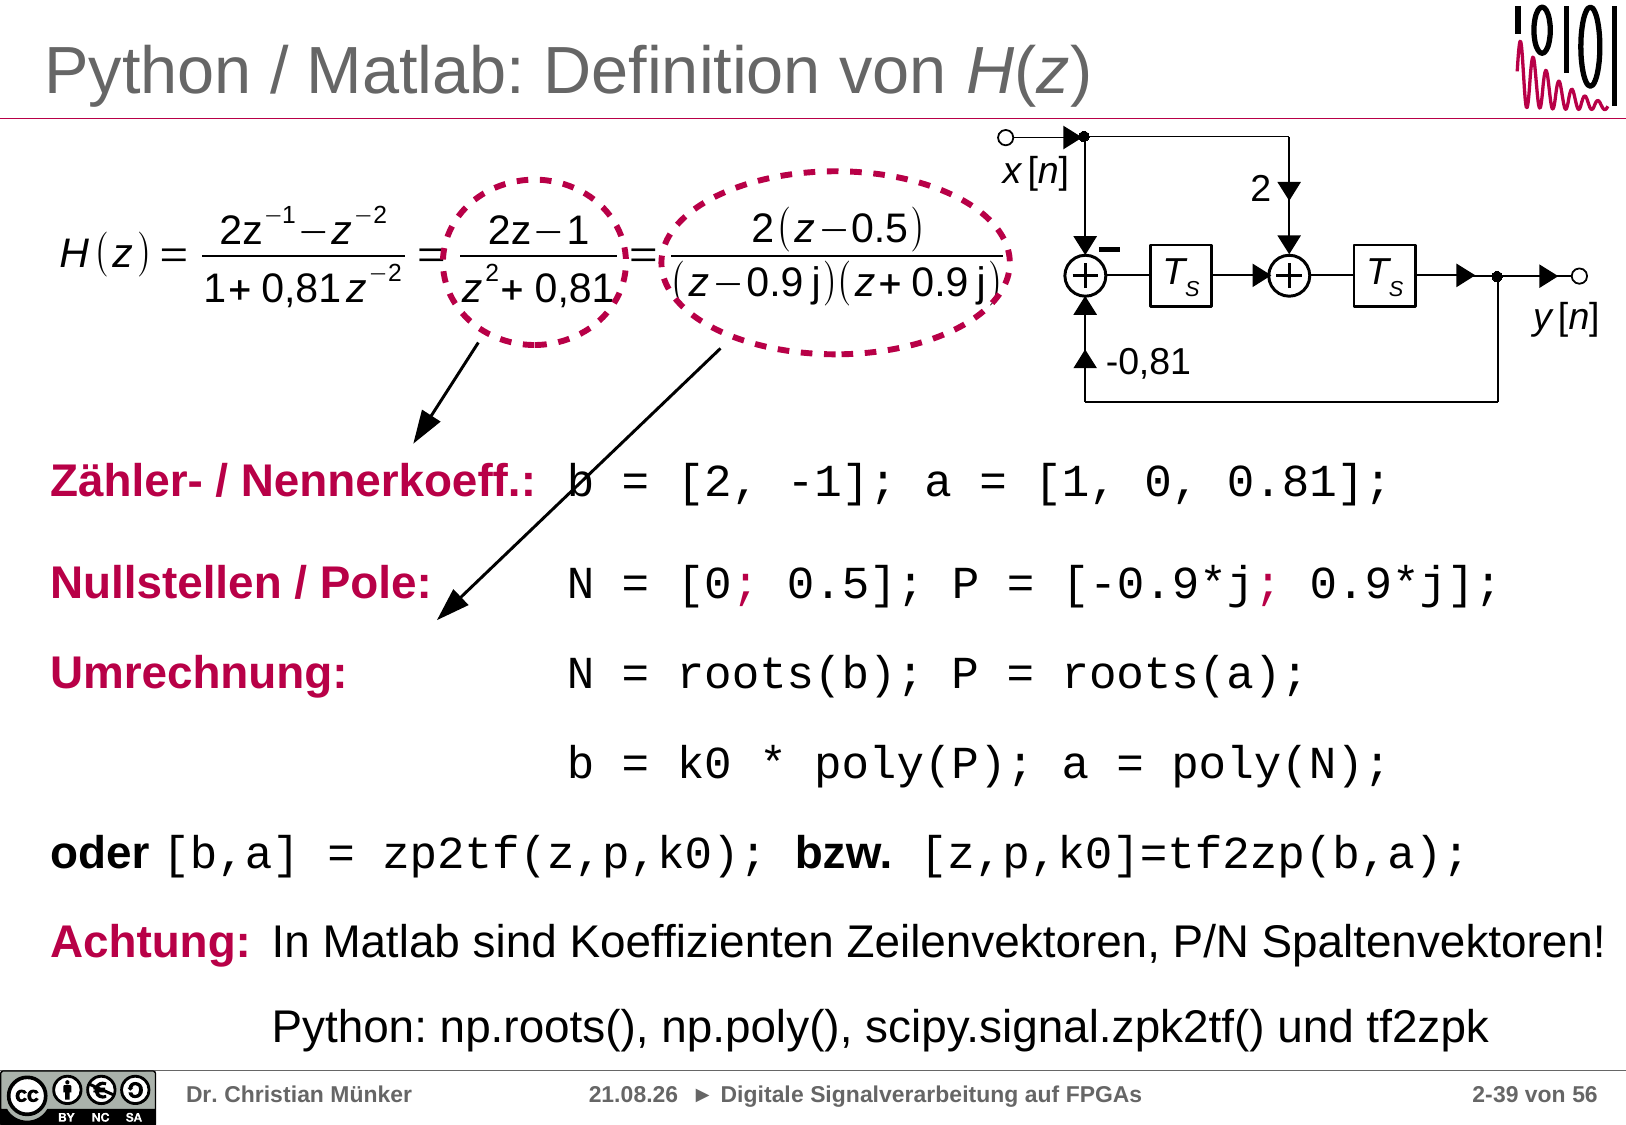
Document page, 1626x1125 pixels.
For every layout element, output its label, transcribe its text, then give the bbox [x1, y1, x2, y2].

text_box [1064, 255, 1106, 297]
text_box [1078, 131, 1090, 142]
title Python / Matlab: Definition von H(z) [44, 23, 1465, 108]
text_box TS [1150, 245, 1212, 307]
text_box -0,81 [1091, 333, 1206, 390]
chart [53, 200, 1011, 312]
text_box [1491, 271, 1503, 282]
text_box 2 [1235, 159, 1286, 217]
text_box TS [1354, 245, 1416, 307]
text_box x [n] [1002, 149, 1081, 203]
text_box Zähler- / Nennerkoeff.: b = [2, -1]; a = [1, 0, 0.81]; Nullstellen / Pole: N = [0; 0.5]; P = [-0.9*j; 0.9*j]; Umrechnung: N = roots(b); P = roots(a); b = k0 * poly(P); a = poly(N); oder [b,a] = zp2tf(z,p,k0); bzw. [z,p,k0]=tf2zp(b,a); Achtung: In Matlab sind Koeffizienten Zeilenvektoren, P/N Spaltenvektoren! Python: np.roots(), np.poly(), scipy.signal.zpk2tf() und tf2zpk [35, 437, 1626, 1108]
picture [1511, 0, 1624, 113]
text_box y [n] [1533, 295, 1611, 350]
text_box [1269, 255, 1310, 297]
